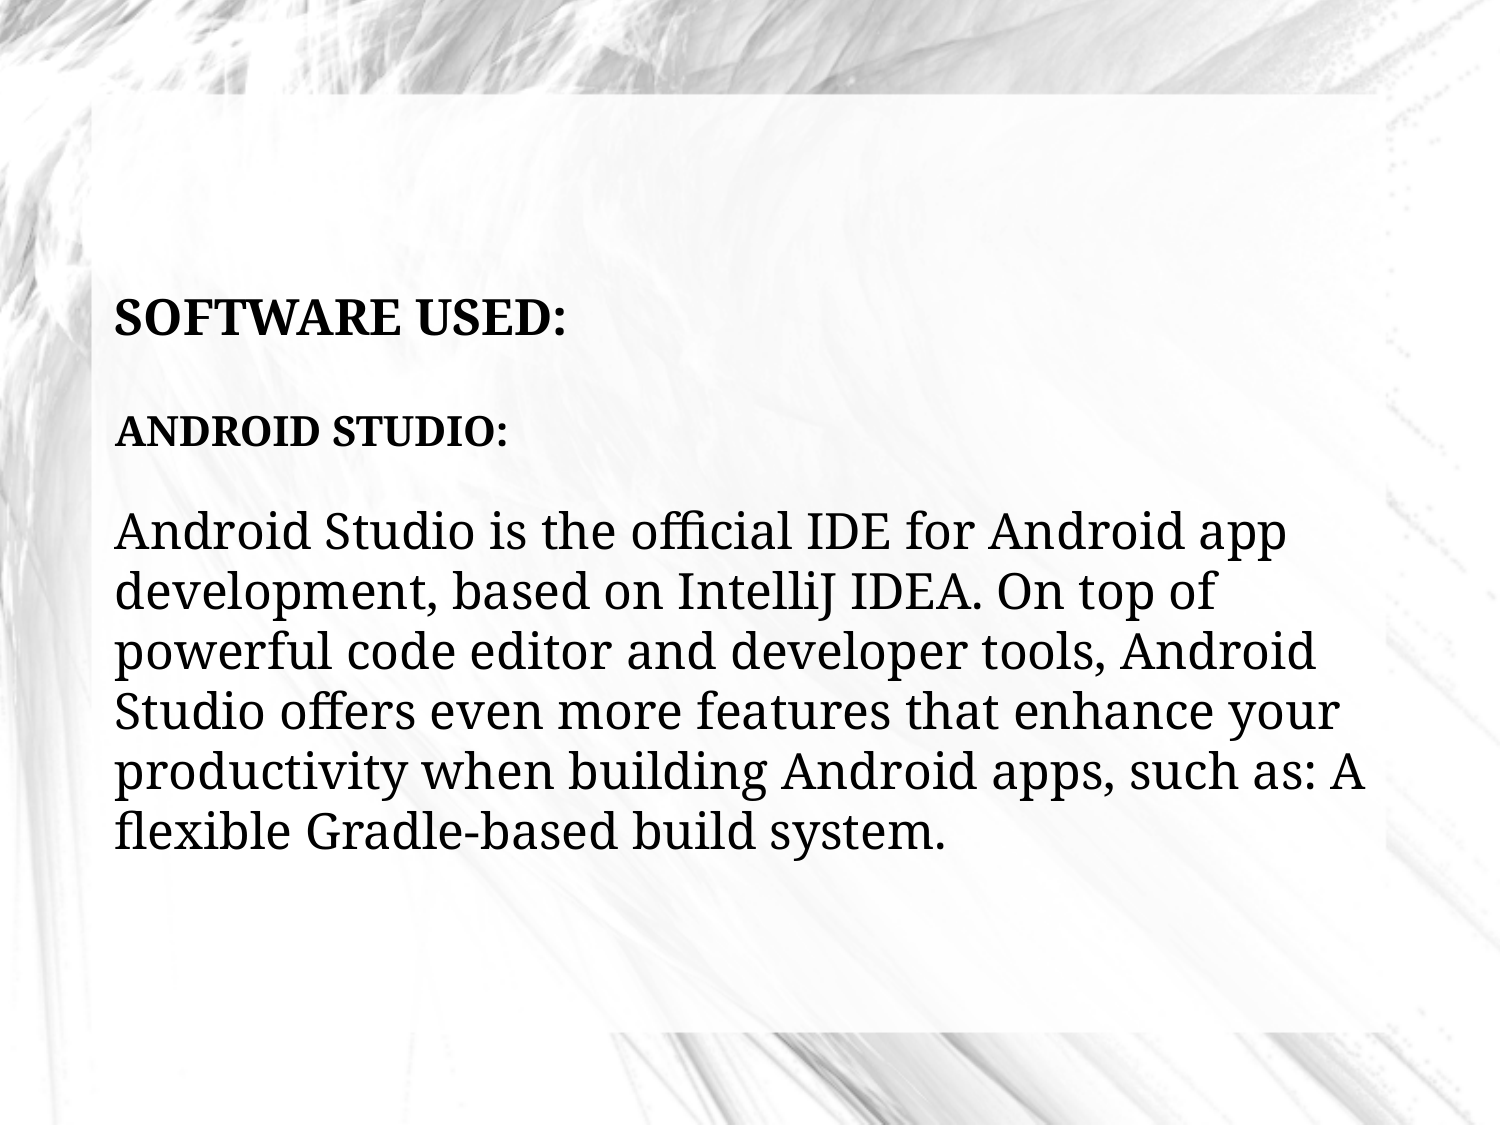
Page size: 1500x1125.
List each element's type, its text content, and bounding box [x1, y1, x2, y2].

picture [0, 0, 1500, 1125]
text_box SOFTWARE USED: ANDROID STUDIO: Android Studio is the official IDE for Android app development, based on IntelliJ IDEA. On top of powerful code editor and developer tools, Android Studio offers even more features that enhance your productivity when building Android apps, such as: A flexible Gradle-based build system. [99, 37, 1400, 868]
